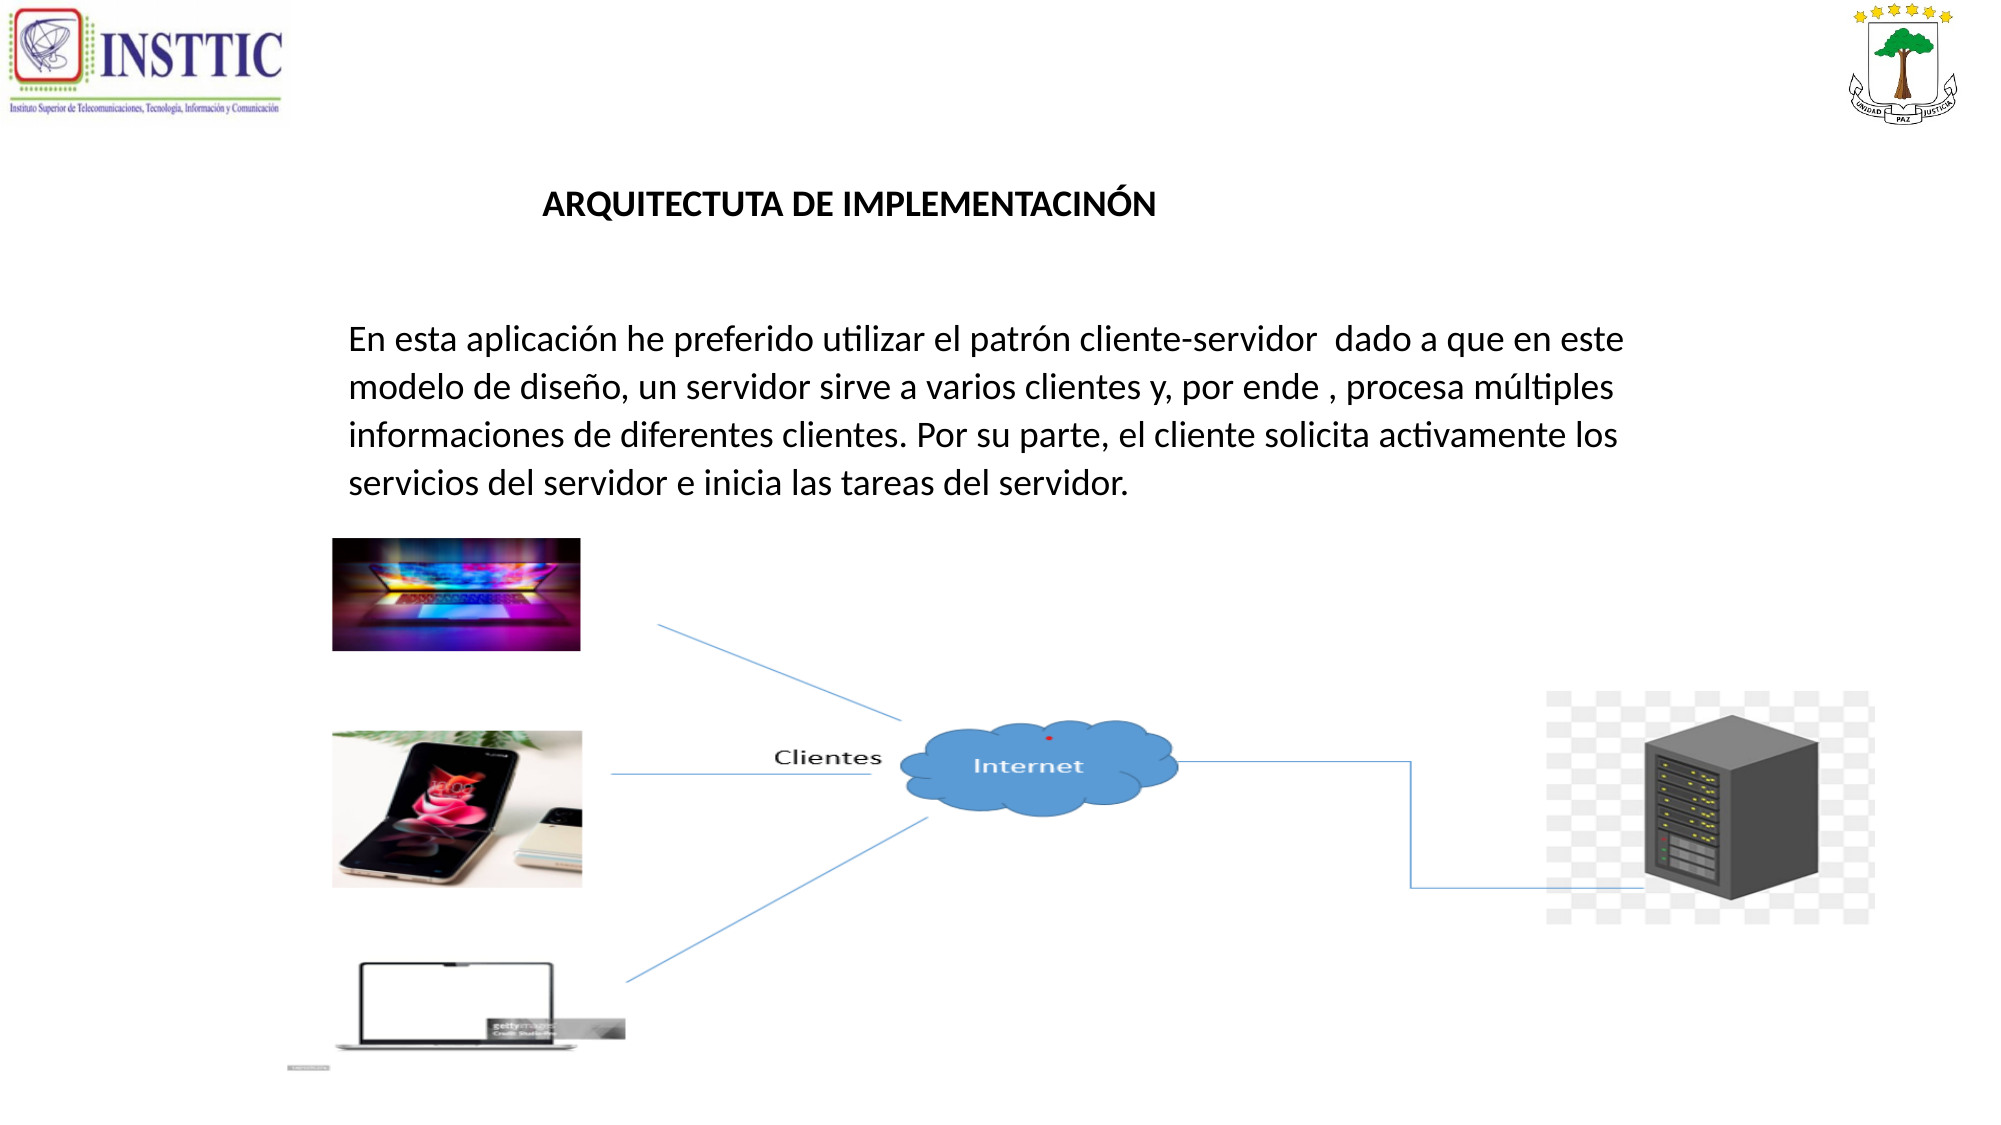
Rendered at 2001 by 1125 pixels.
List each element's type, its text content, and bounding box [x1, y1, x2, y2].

text_box ARQUITECTUTA DE IMPLEMENTACINÓN [527, 171, 1377, 233]
picture [0, 0, 291, 127]
text_box En esta aplicación he preferido utilizar el patrón cliente-servidor dado a que en este modelo de diseño, un servidor sirve a varios clientes y, por ende , procesa múltiples informaciones de diferentes clientes. Por su parte, el cliente solicita activamente los servicios del servidor e inicia las tareas del servidor. [333, 302, 1720, 511]
picture [1803, 0, 2000, 129]
picture [256, 514, 1875, 1093]
